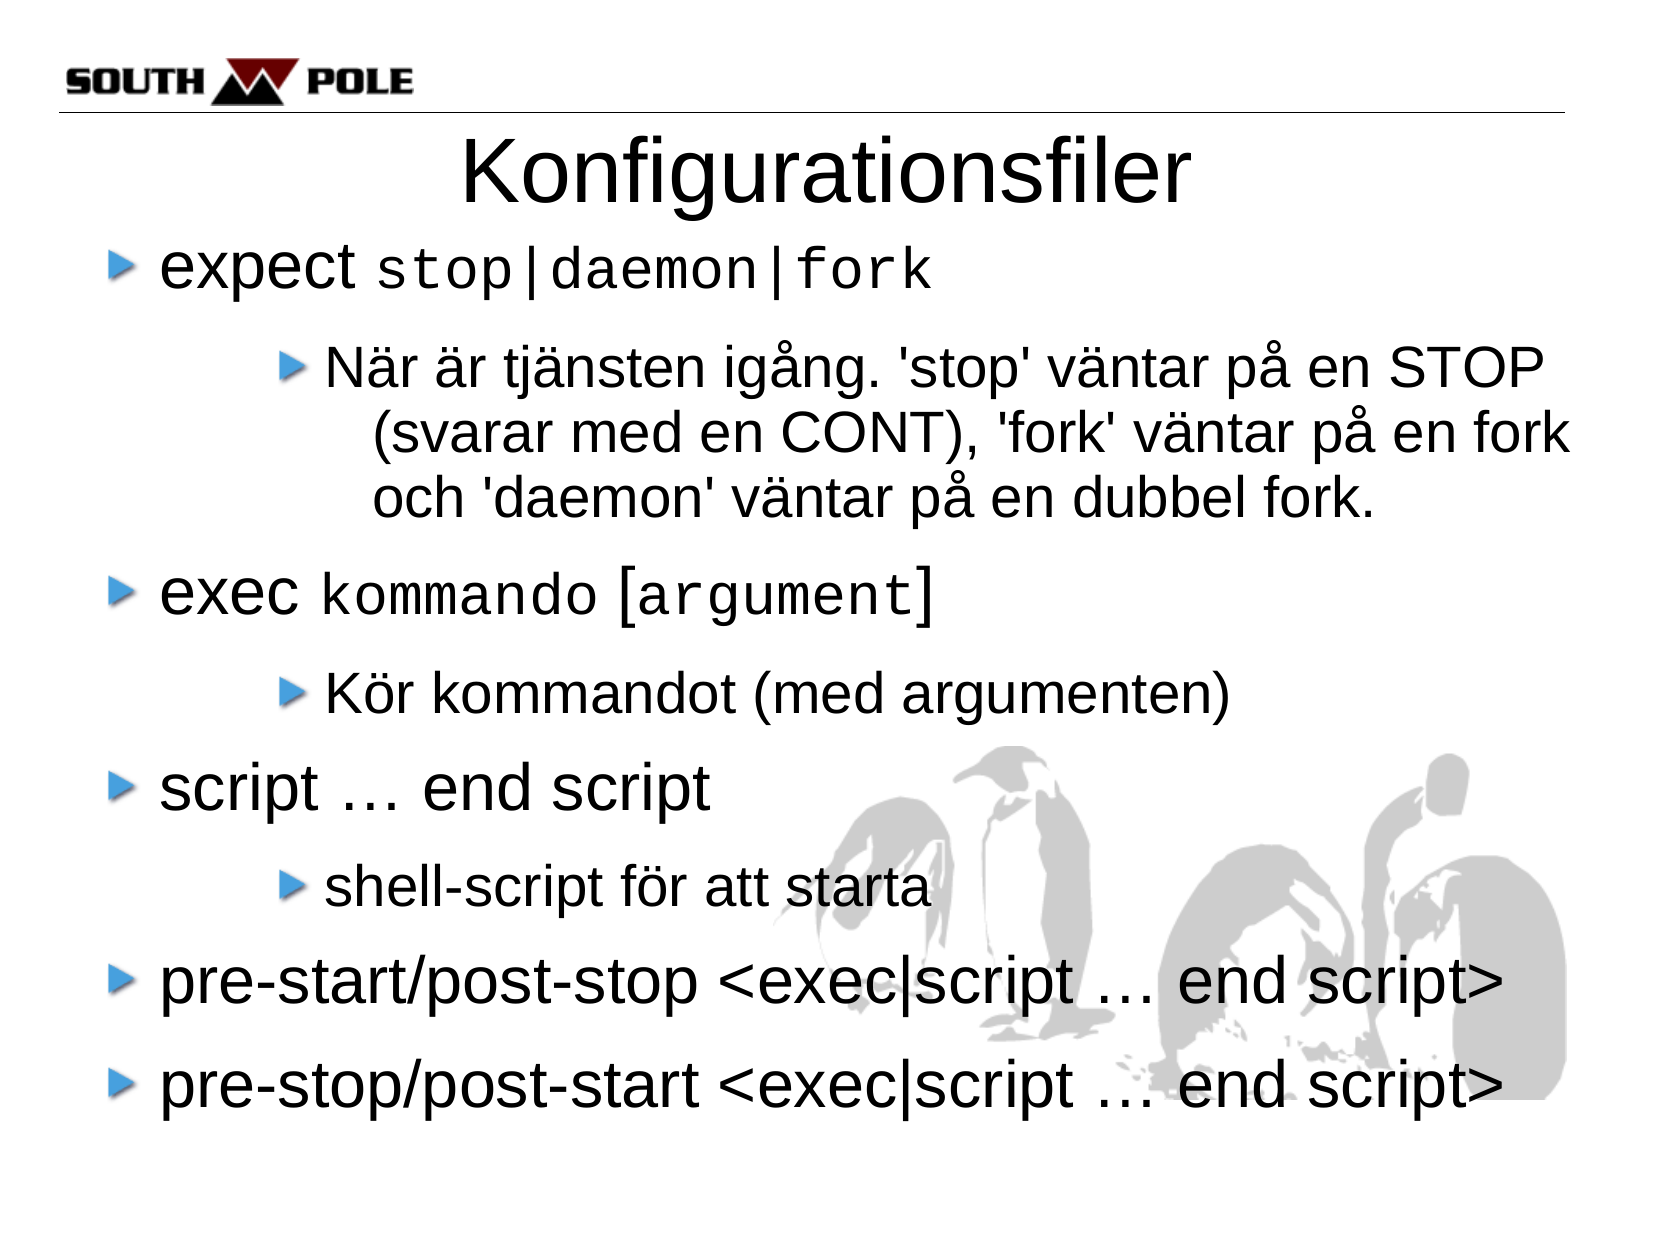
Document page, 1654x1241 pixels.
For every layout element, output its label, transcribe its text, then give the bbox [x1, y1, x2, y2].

title Konfigurationsfiler [82, 67, 1571, 275]
picture [66, 58, 414, 106]
list expect stop|daemon|fork När är tjänsten igång. 'stop' väntar på en STOP (svarar med en CONT), 'fork' väntar på en fork och 'daemon' väntar på en dubbel fork. exec kommando [argument] Kör kommandot (med argumenten) script … end script shell-script för att starta pre-start/post-stop <exec|script … end script> pre-stop/post-start <exec|script … end script> [88, 227, 1577, 1211]
